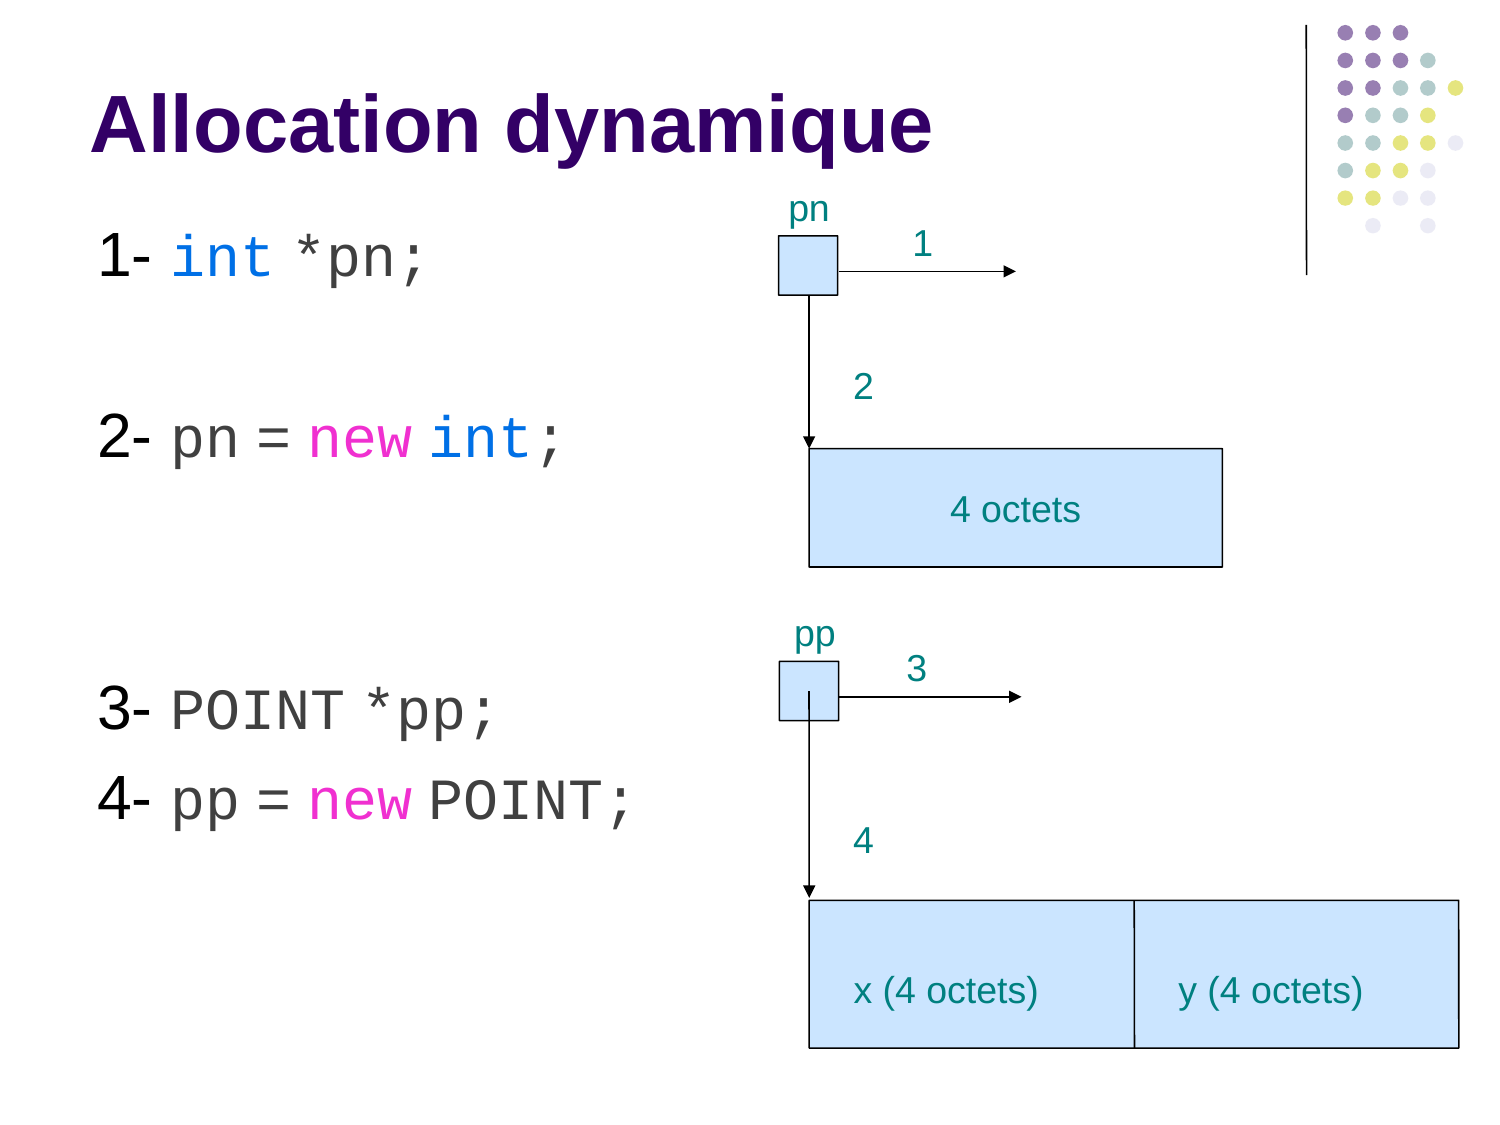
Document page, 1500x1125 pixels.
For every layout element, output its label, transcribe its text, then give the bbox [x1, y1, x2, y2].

title Allocation dynamique [74, 18, 1311, 177]
text_box [779, 662, 839, 721]
text_box pn [773, 176, 863, 237]
list 1- int *pn; 2- pn = new int; 3- POINT *pp; 4- pp = new POINT; [75, 206, 1424, 1006]
text_box pp [779, 601, 869, 662]
text_box 4 [838, 809, 898, 869]
text_box 1 [897, 211, 957, 272]
text_box 2 [838, 354, 898, 415]
text_box 4 octets [809, 448, 1223, 567]
text_box 3 [891, 636, 951, 697]
text_box x (4 octets) [838, 958, 1105, 1019]
text_box [809, 900, 1459, 1049]
text_box y (4 octets) [1163, 958, 1379, 1019]
text_box [778, 237, 838, 296]
